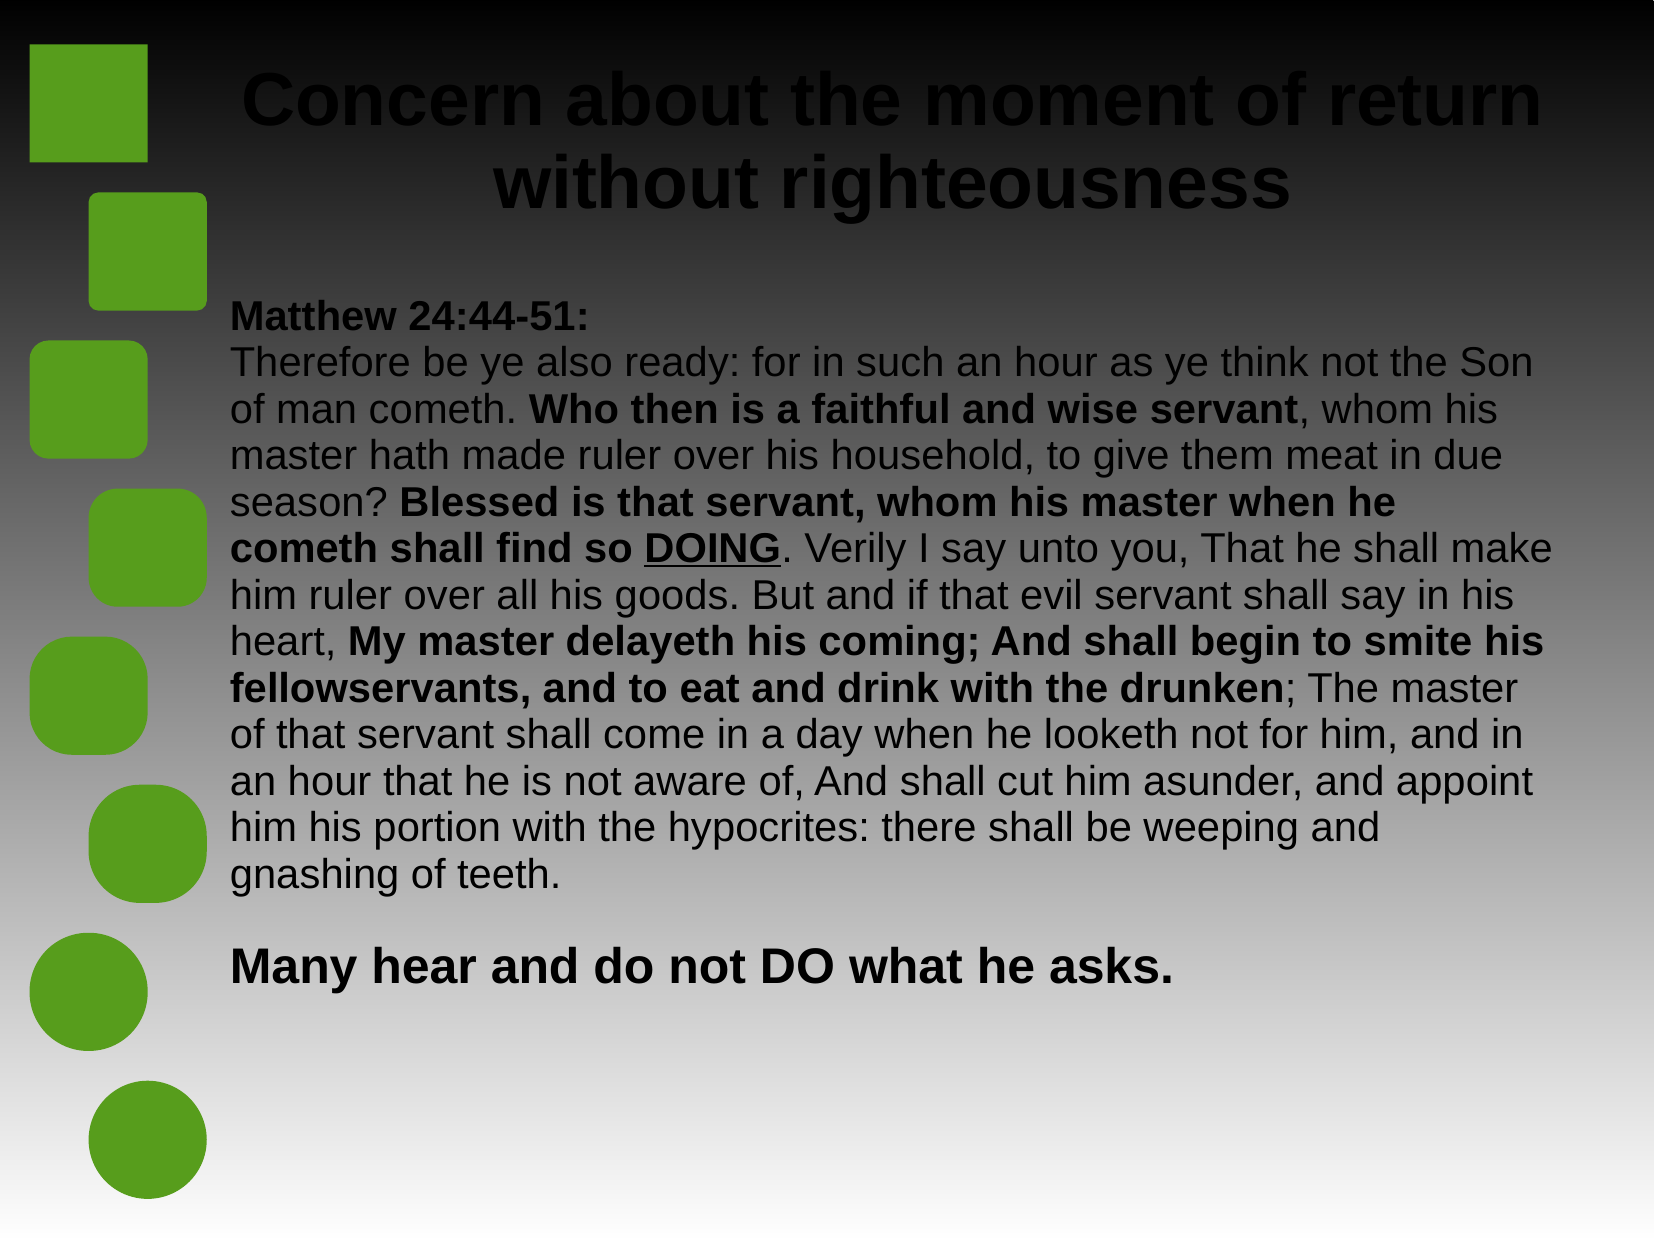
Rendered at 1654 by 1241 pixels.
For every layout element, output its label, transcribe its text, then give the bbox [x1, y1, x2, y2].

list Matthew 24:44-51: Therefore be ye also ready: for in such an hour as ye think not the Son of man cometh. Who then is a faithful and wise servant, whom his master hath made ruler over his household, to give them meat in due season? Blessed is that servant, whom his master when he cometh shall find so DOING. Verily I say unto you, That he shall make him ruler over all his goods. But and if that evil servant shall say in his heart, My master delayeth his coming; And shall begin to smite his fellowservants, and to eat and drink with the drunken; The master of that servant shall come in a day when he looketh not for him, and in an hour that he is not aware of, And shall cut him asunder, and appoint him his portion with the hypocrites: there shall be weeping and gnashing of teeth. Many hear and do not DO what he asks. [214, 285, 1571, 1104]
title Concern about the moment of return without righteousness [214, 49, 1571, 236]
